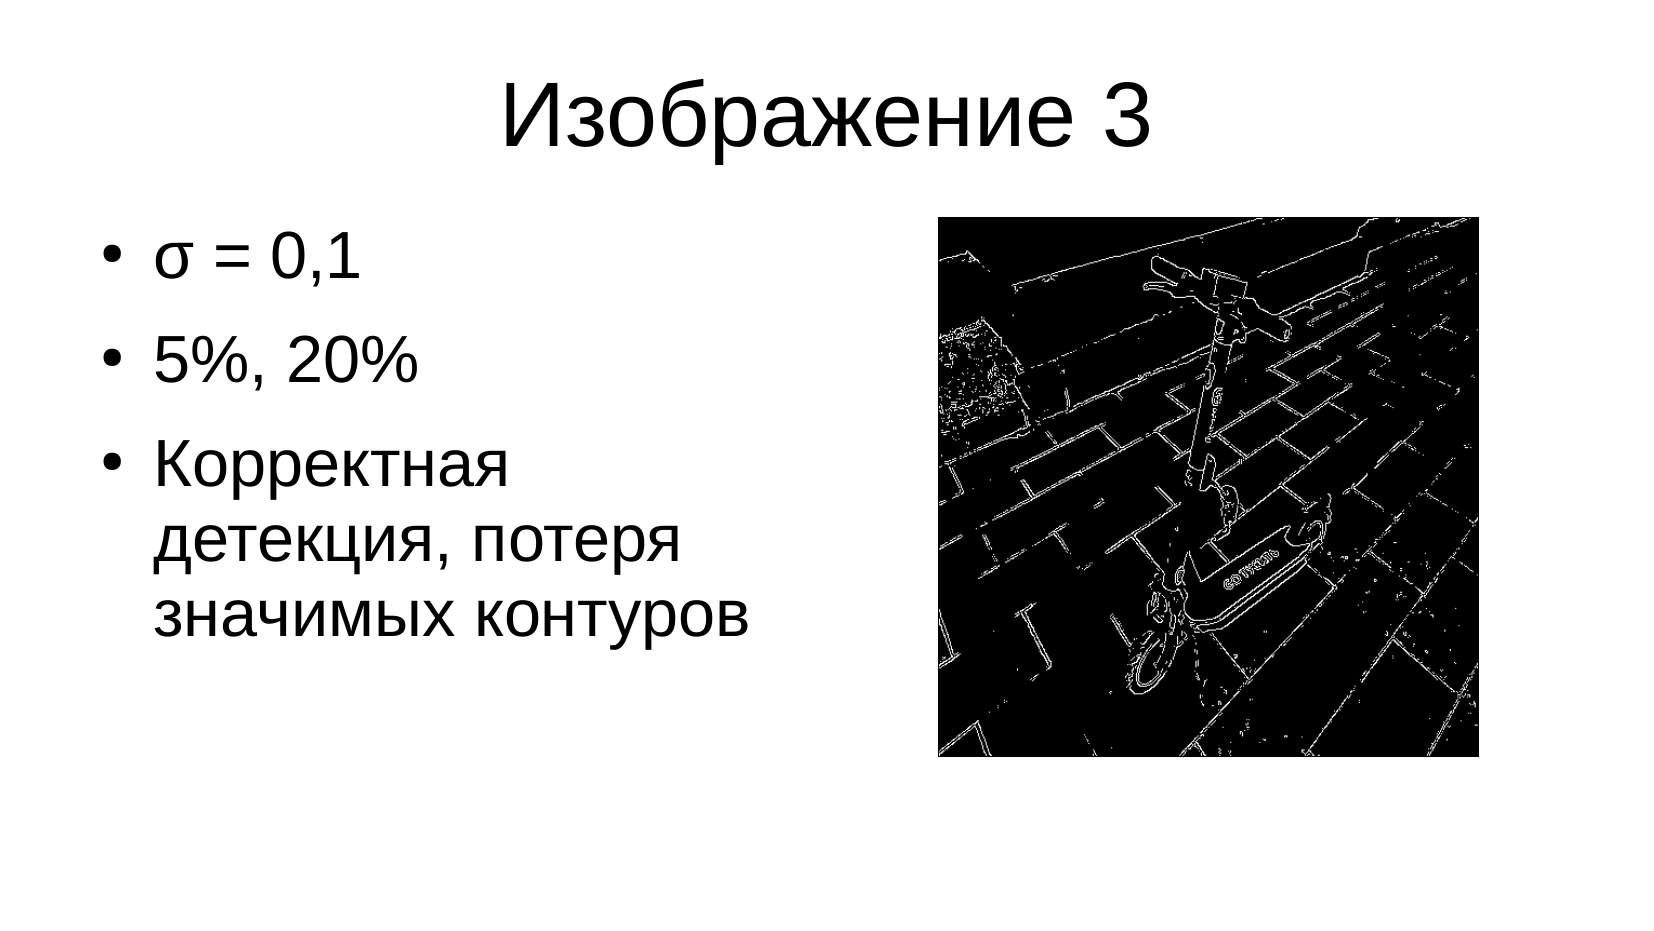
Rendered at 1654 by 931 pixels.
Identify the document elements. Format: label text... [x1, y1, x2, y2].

title Изображение 3 [82, 37, 1571, 193]
list σ = 0,1 5%, 20% Корректная детекция, потеря значимых контуров [82, 217, 809, 758]
picture [938, 217, 1479, 758]
